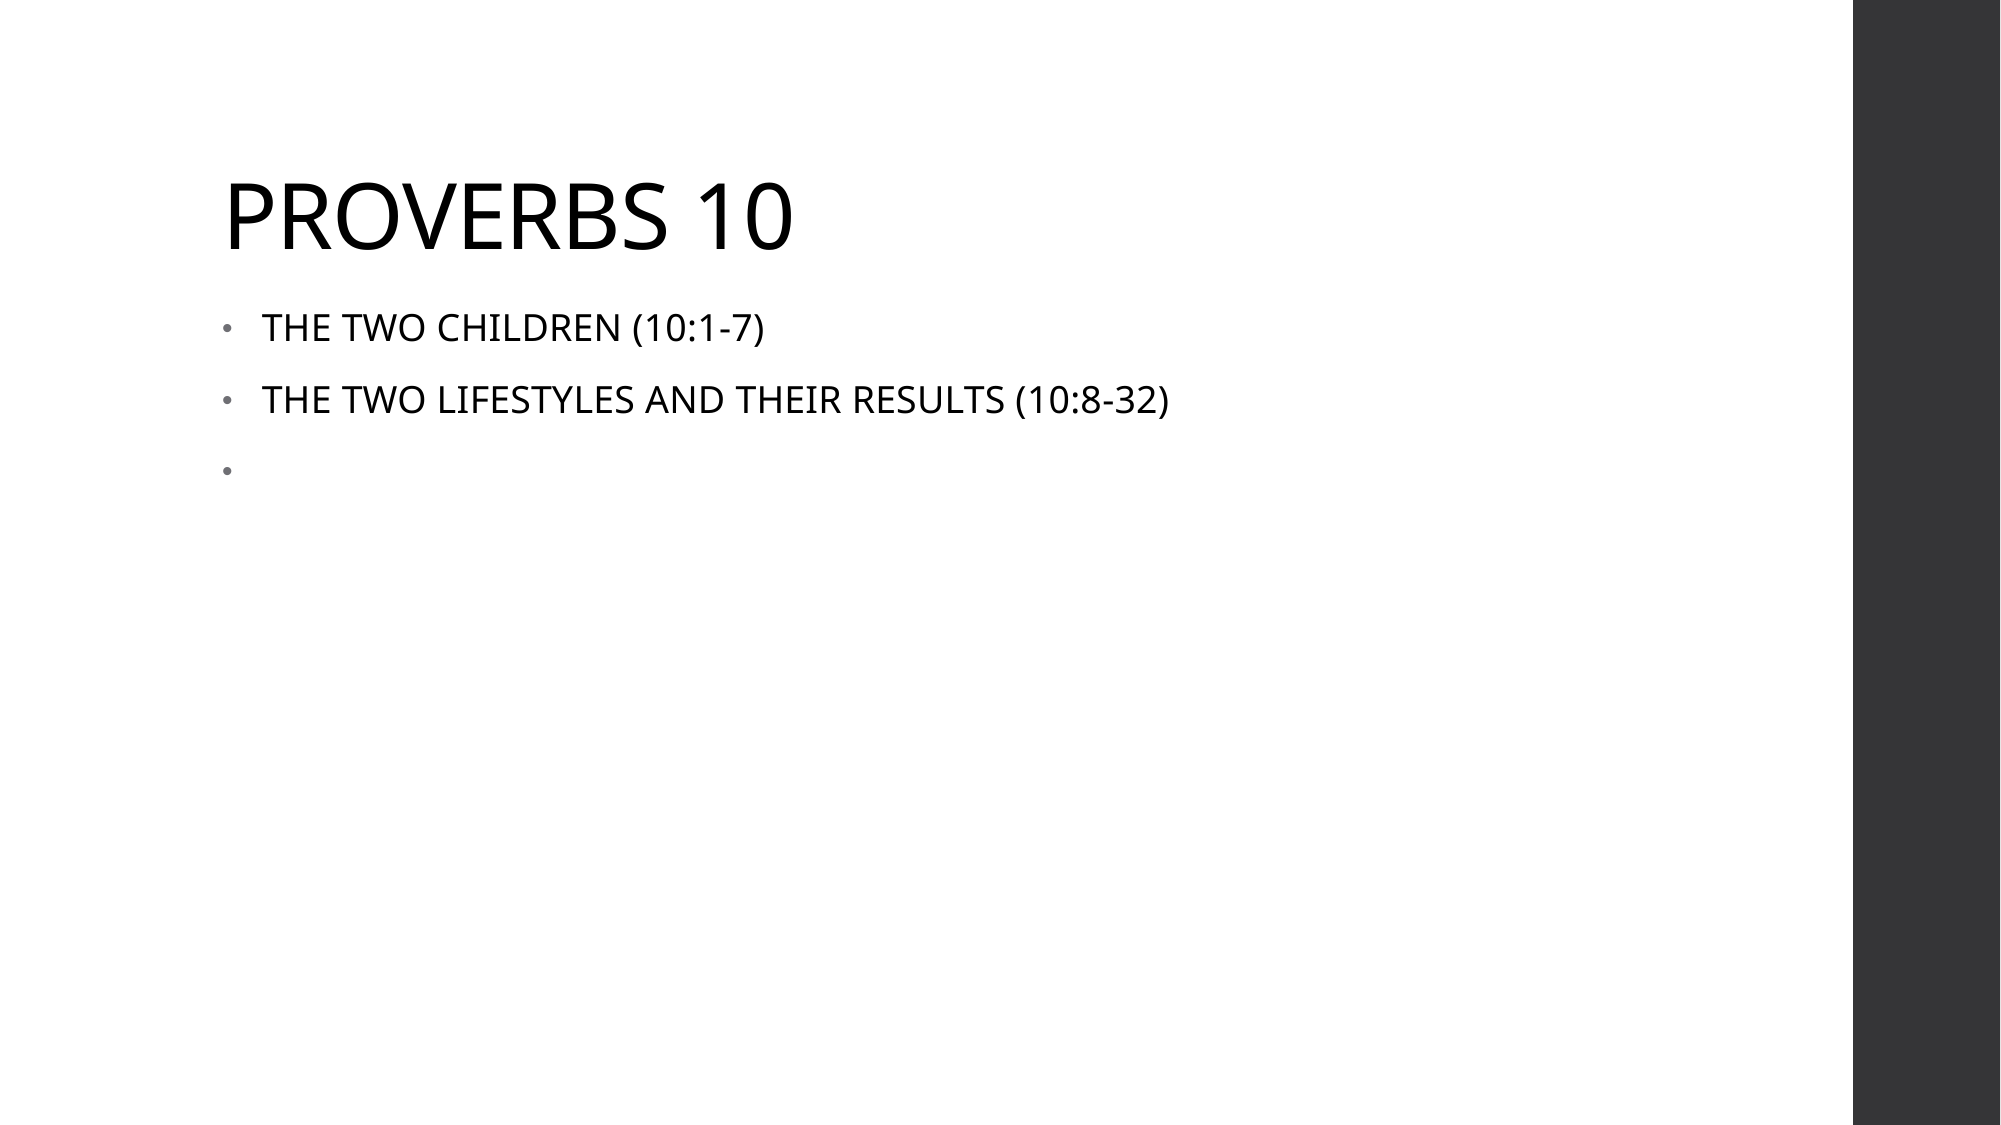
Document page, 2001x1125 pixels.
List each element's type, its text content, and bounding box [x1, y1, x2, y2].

title PROVERBS 10 [206, 60, 1797, 278]
list THE TWO CHILDREN (10:1-7) THE TWO LIFESTYLES AND THEIR RESULTS (10:8-32) [206, 299, 1617, 1014]
